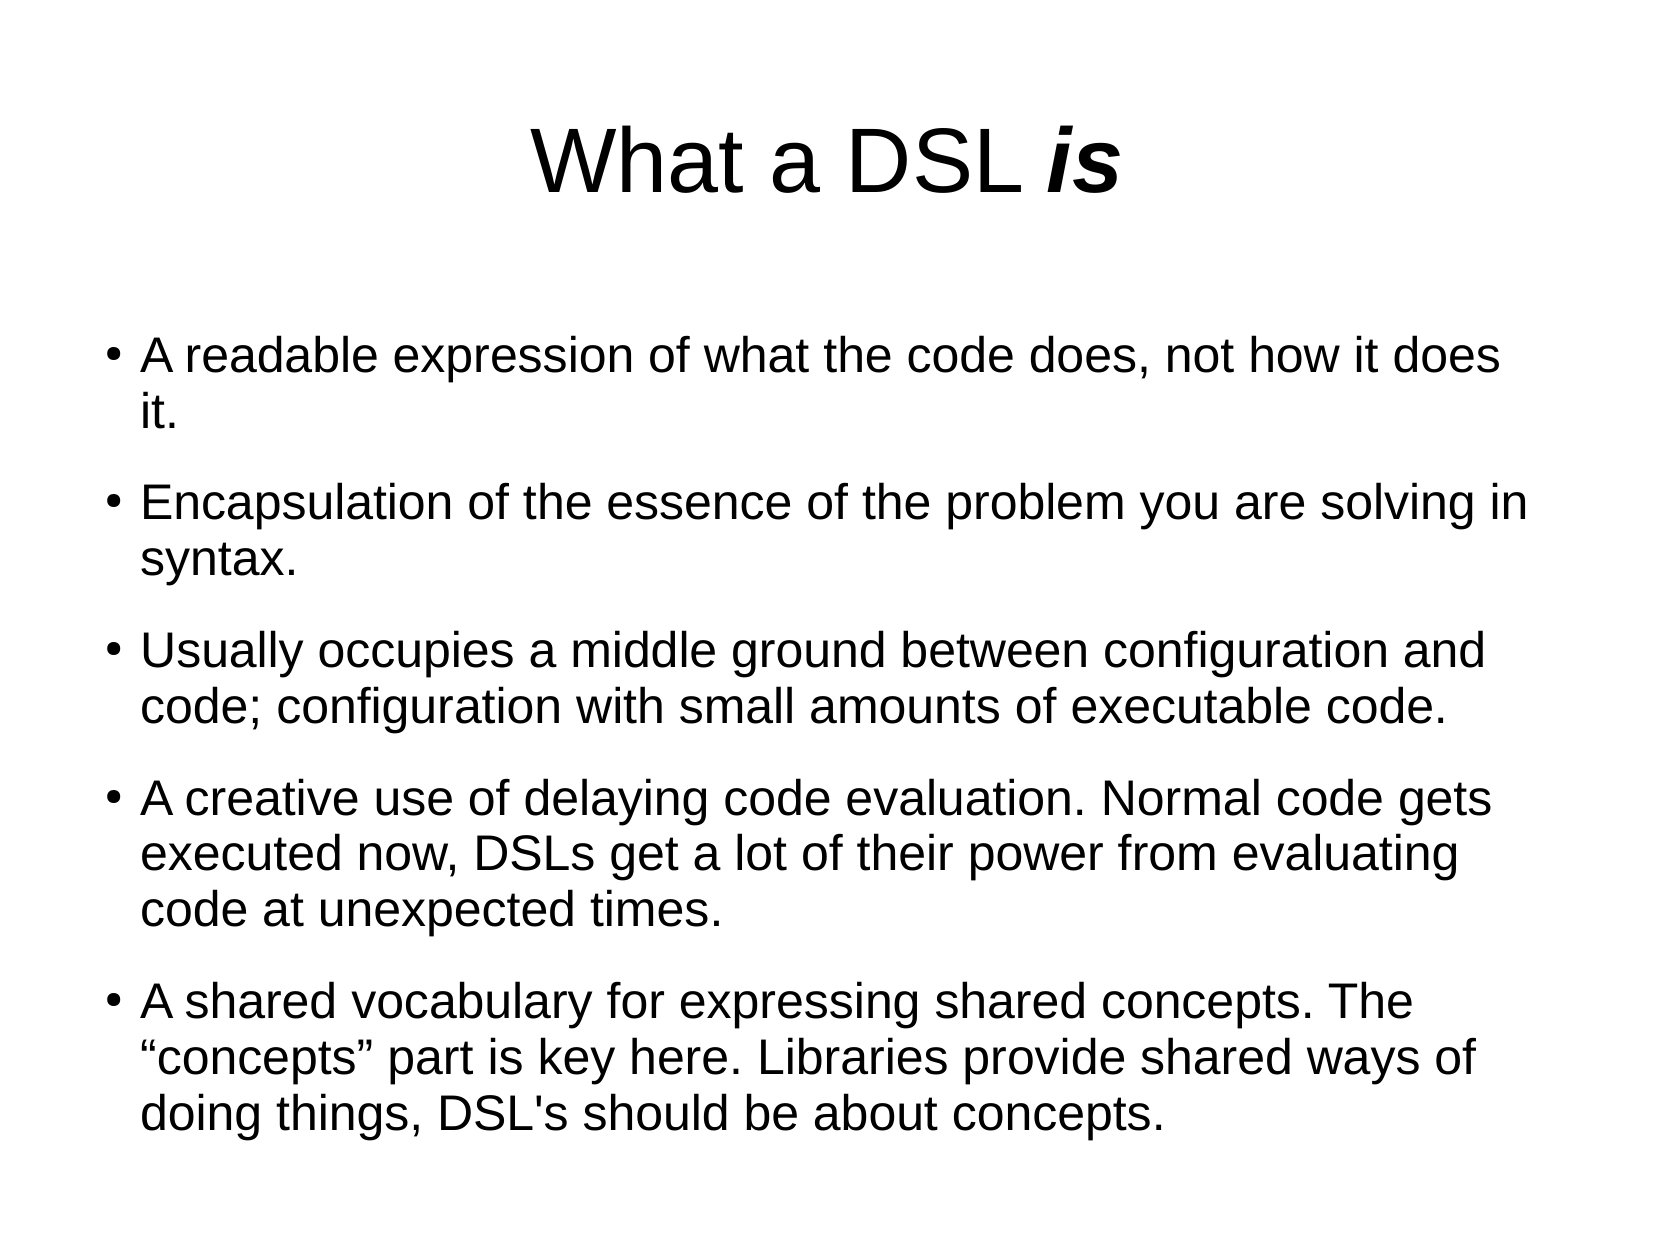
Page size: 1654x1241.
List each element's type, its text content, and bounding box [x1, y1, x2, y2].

title What a DSL is [82, 57, 1571, 265]
text_box A readable expression of what the code does, not how it does it. Encapsulation of the essence of the problem you are solving in syntax. Usually occupies a middle ground between configuration and code; configuration with small amounts of executable code. A creative use of delaying code evaluation. Normal code gets executed now, DSLs get a lot of their power from evaluating code at unexpected times. A shared vocabulary for expressing shared concepts. The “concepts” part is key here. Libraries provide shared ways of doing things, DSL's should be about concepts. [90, 319, 1561, 1146]
